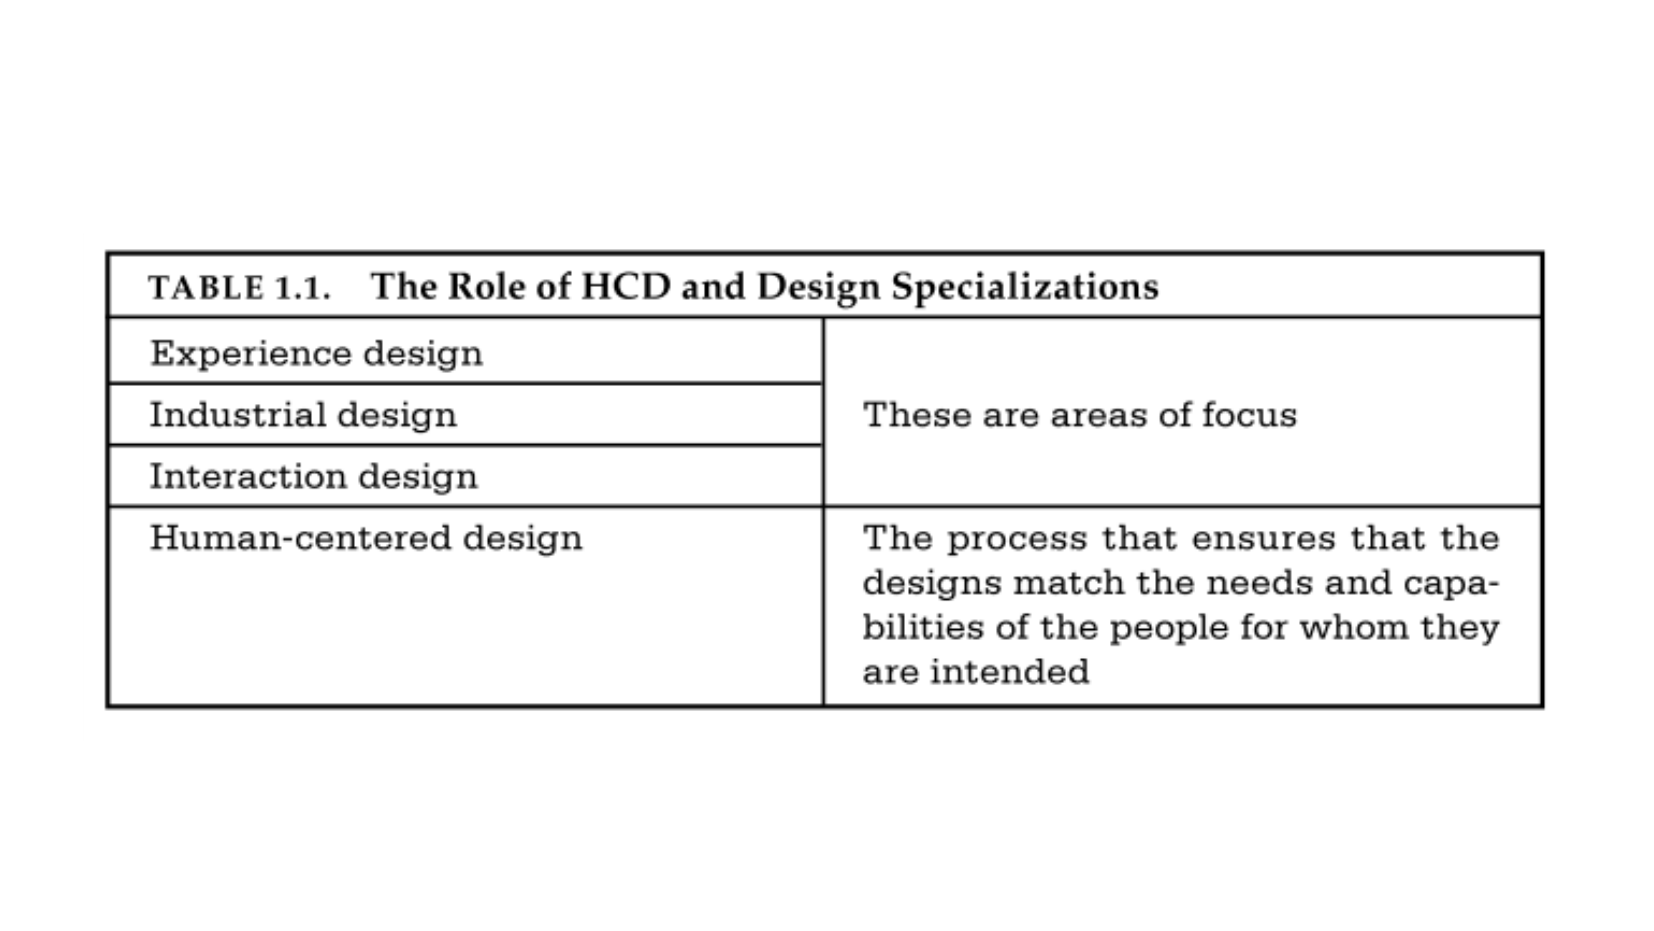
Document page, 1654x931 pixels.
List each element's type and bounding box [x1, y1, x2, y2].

picture [82, 233, 1571, 741]
